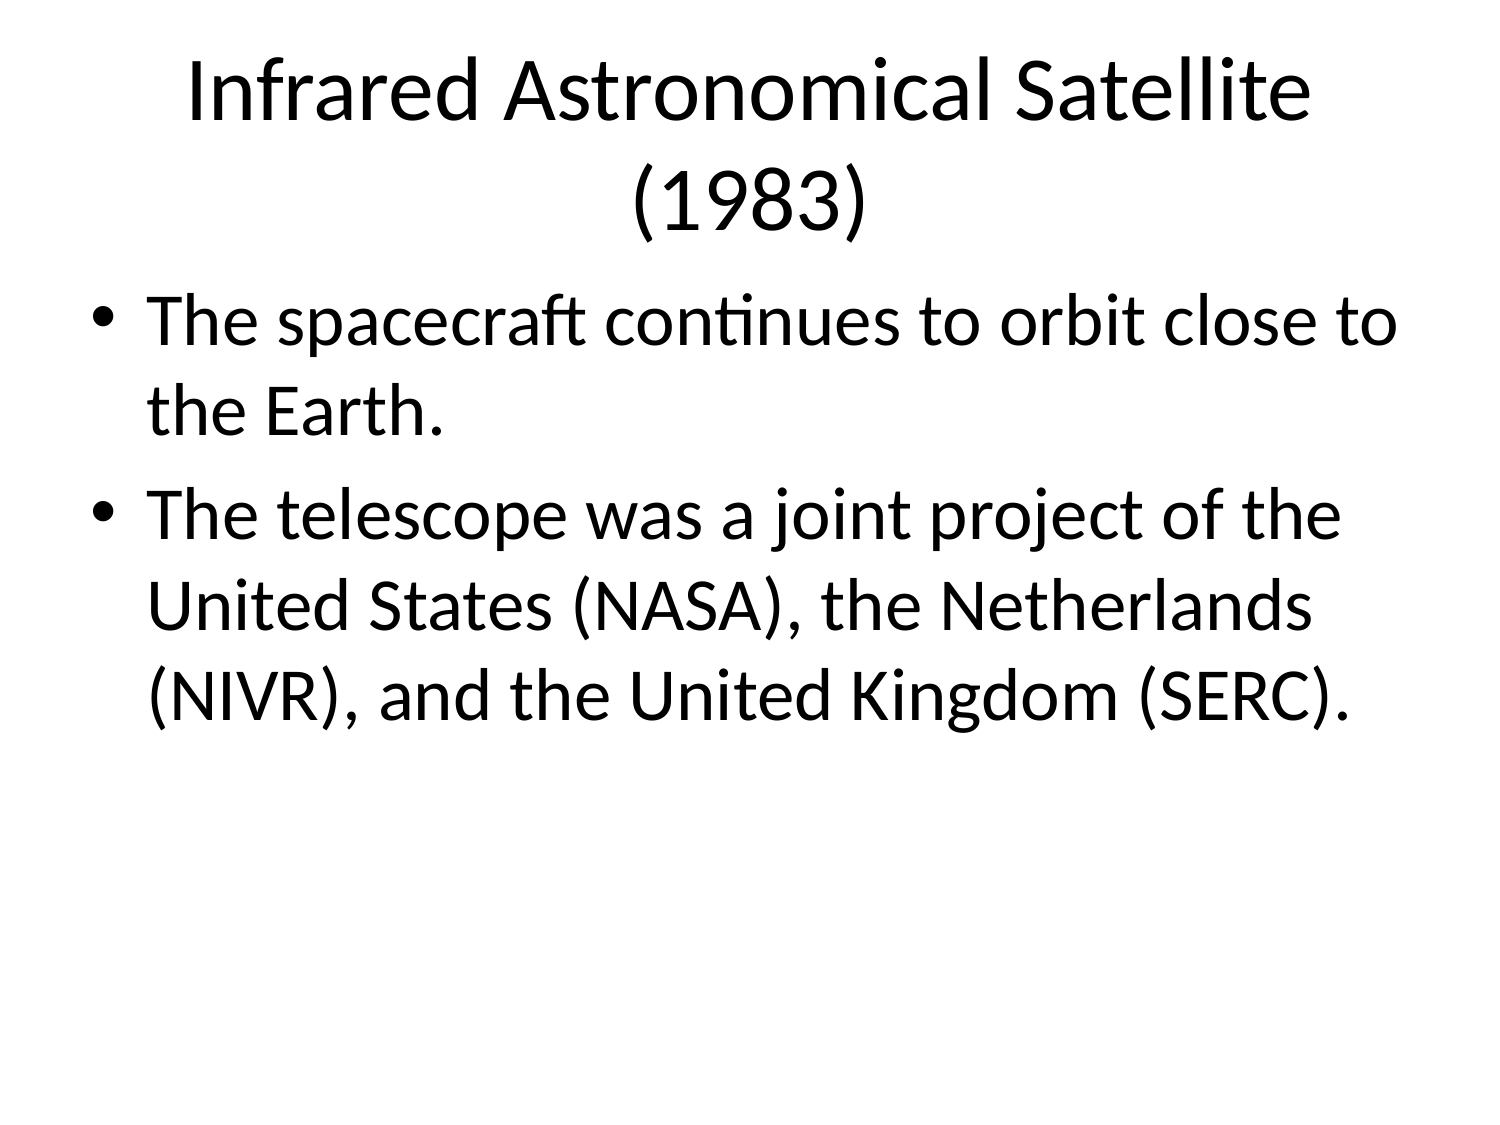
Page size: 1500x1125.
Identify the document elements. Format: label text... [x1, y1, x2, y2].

title Infrared Astronomical Satellite (1983) [75, 45, 1425, 233]
list The spacecraft continues to orbit close to the Earth. The telescope was a joint project of the United States (NASA), the Netherlands (NIVR), and the United Kingdom (SERC). [75, 262, 1425, 1005]
